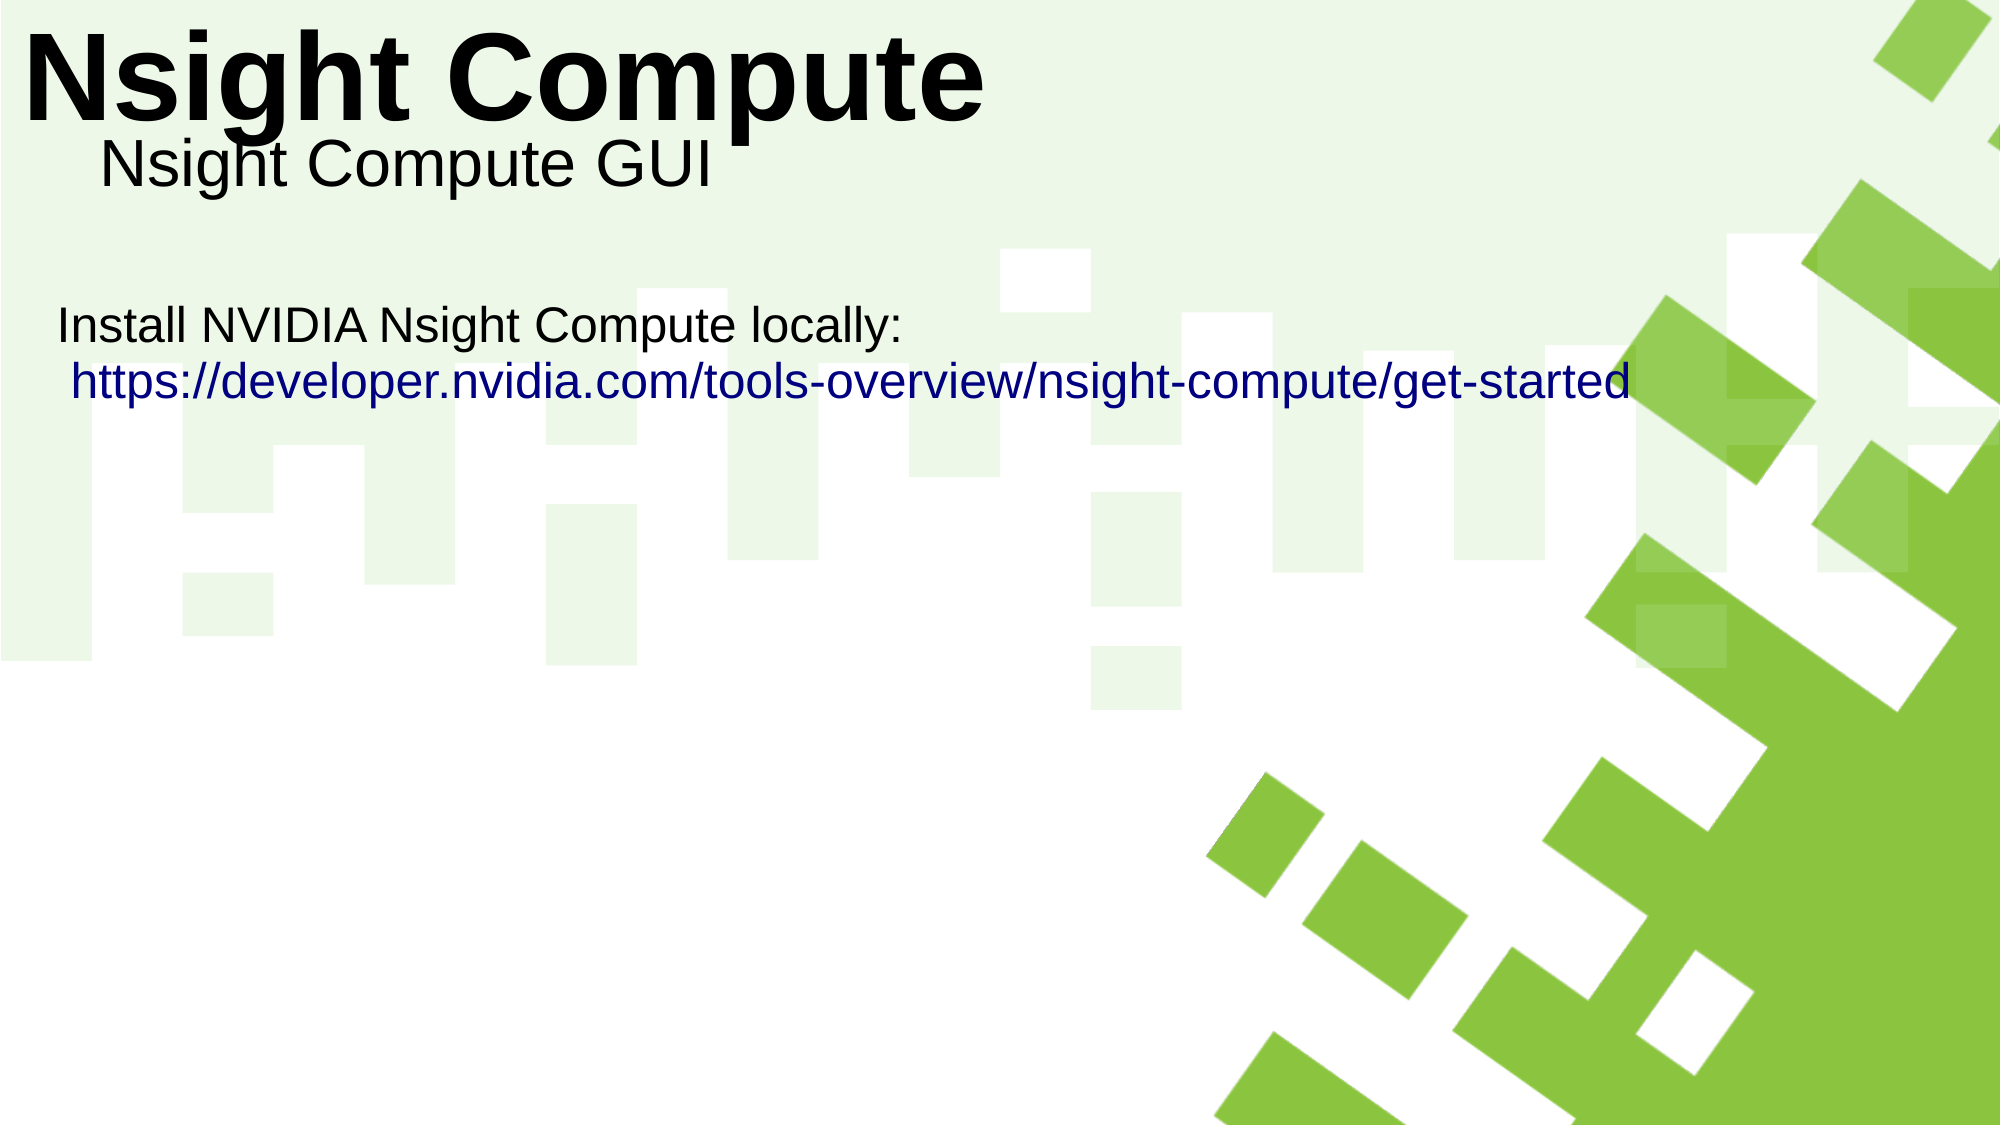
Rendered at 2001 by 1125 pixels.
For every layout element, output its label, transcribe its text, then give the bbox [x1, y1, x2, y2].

text_box Nsight Compute [7, 0, 1822, 161]
text_box Install NVIDIA Nsight Compute locally: https://developer.nvidia.com/tools-overview/nsight-compute/get-started [41, 289, 1779, 417]
picture [0, 0, 2000, 1125]
text_box Nsight Compute GUI [84, 118, 1030, 226]
